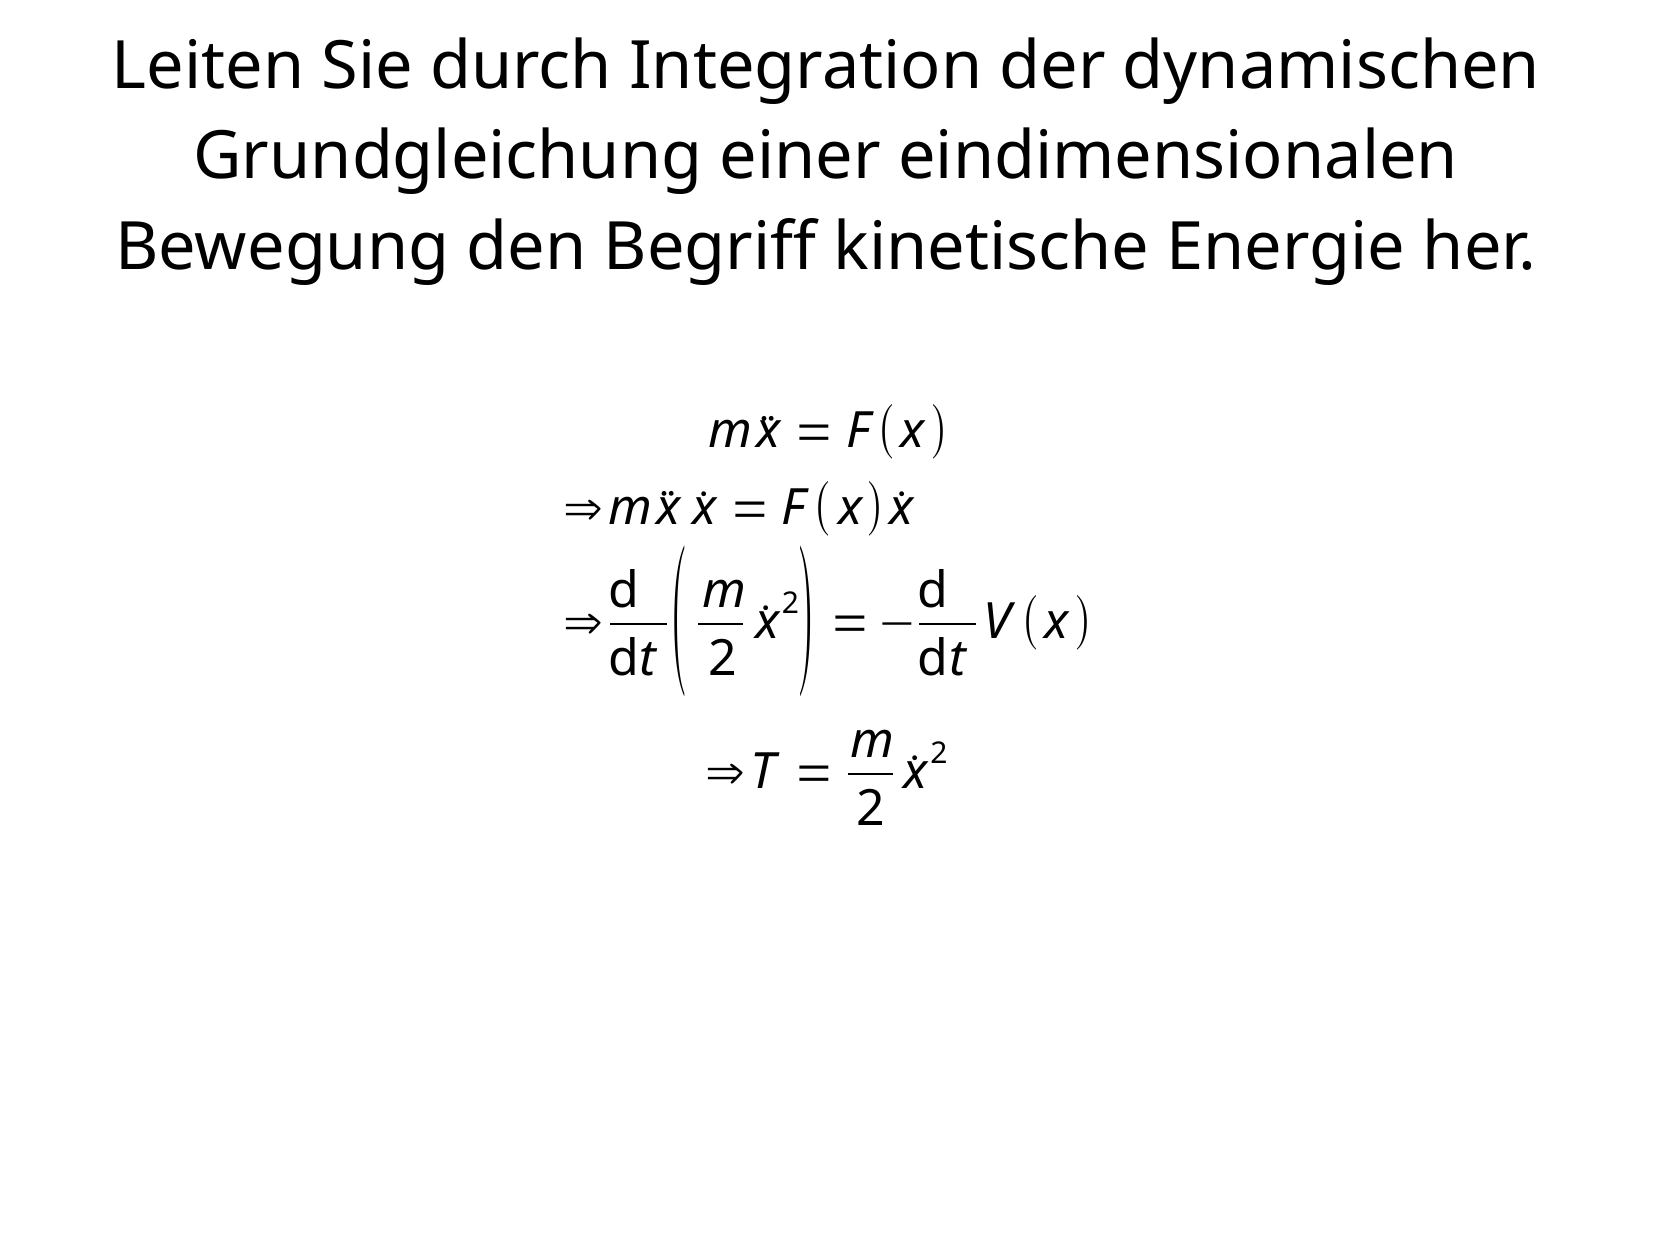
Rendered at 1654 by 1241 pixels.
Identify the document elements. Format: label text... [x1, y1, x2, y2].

chart [556, 400, 1097, 840]
title Leiten Sie durch Integration der dynamischen Grundgleichung einer eindimensionalen Bewegung den Begriff kinetische Energie her. [82, 19, 1571, 287]
